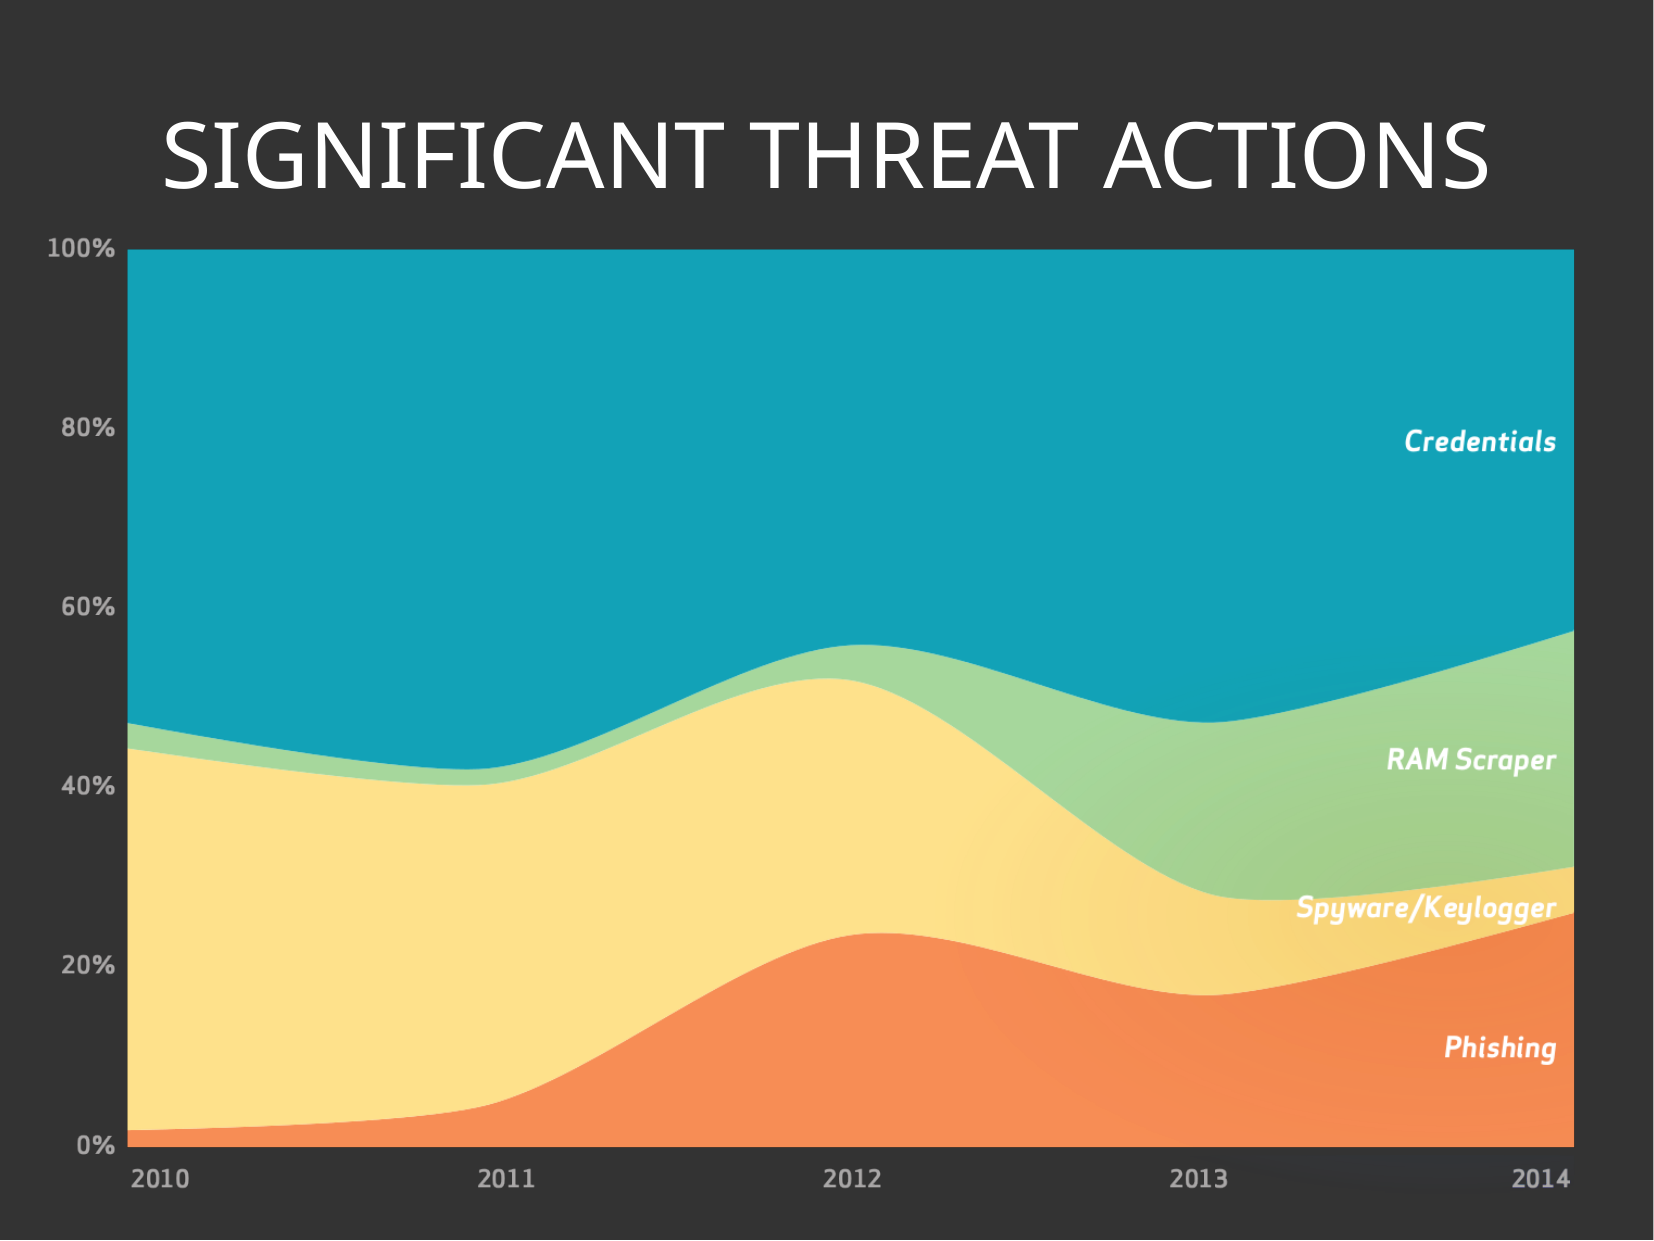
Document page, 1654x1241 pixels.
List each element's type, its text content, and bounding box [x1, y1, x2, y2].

picture [23, 208, 1619, 1217]
title SIGNIFICANT THREAT ACTIONS [82, 49, 1571, 208]
